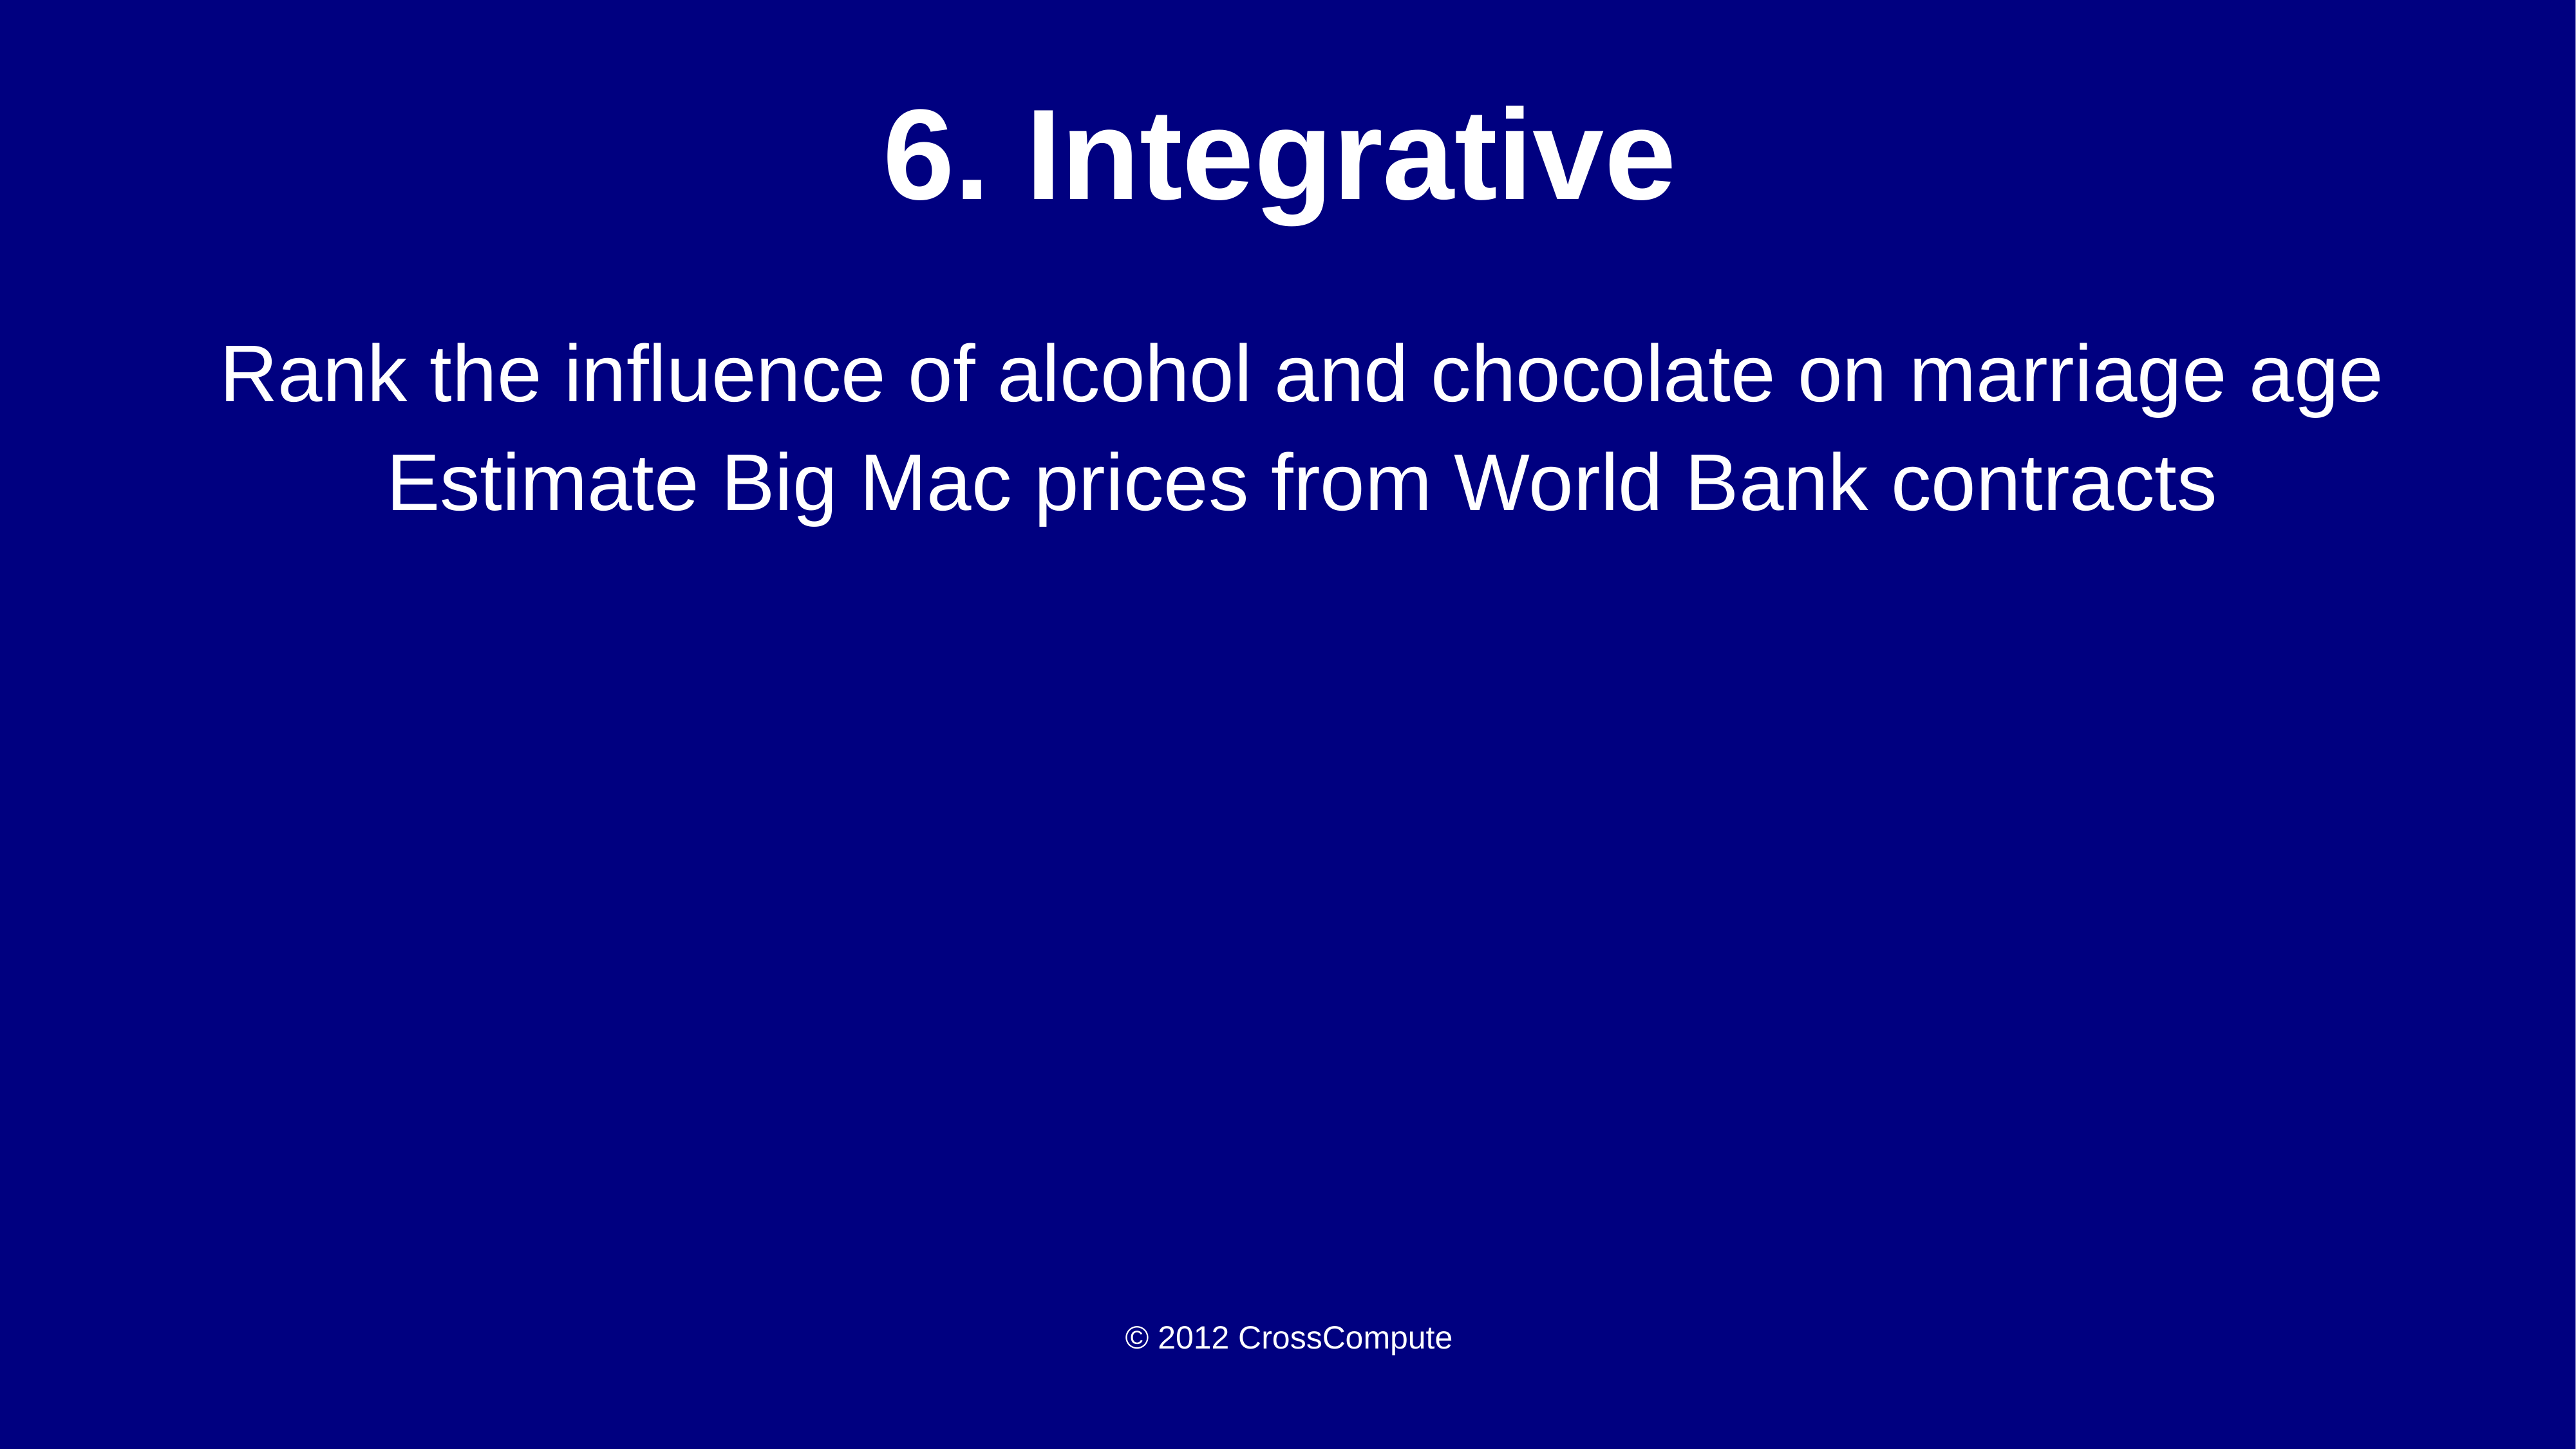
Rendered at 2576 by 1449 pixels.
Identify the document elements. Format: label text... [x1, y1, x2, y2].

list Rank the influence of alcohol and chocolate on marriage age Estimate Big Mac prices from World Bank contracts [72, 328, 2488, 1170]
title 6. Integrative [72, 19, 2488, 290]
